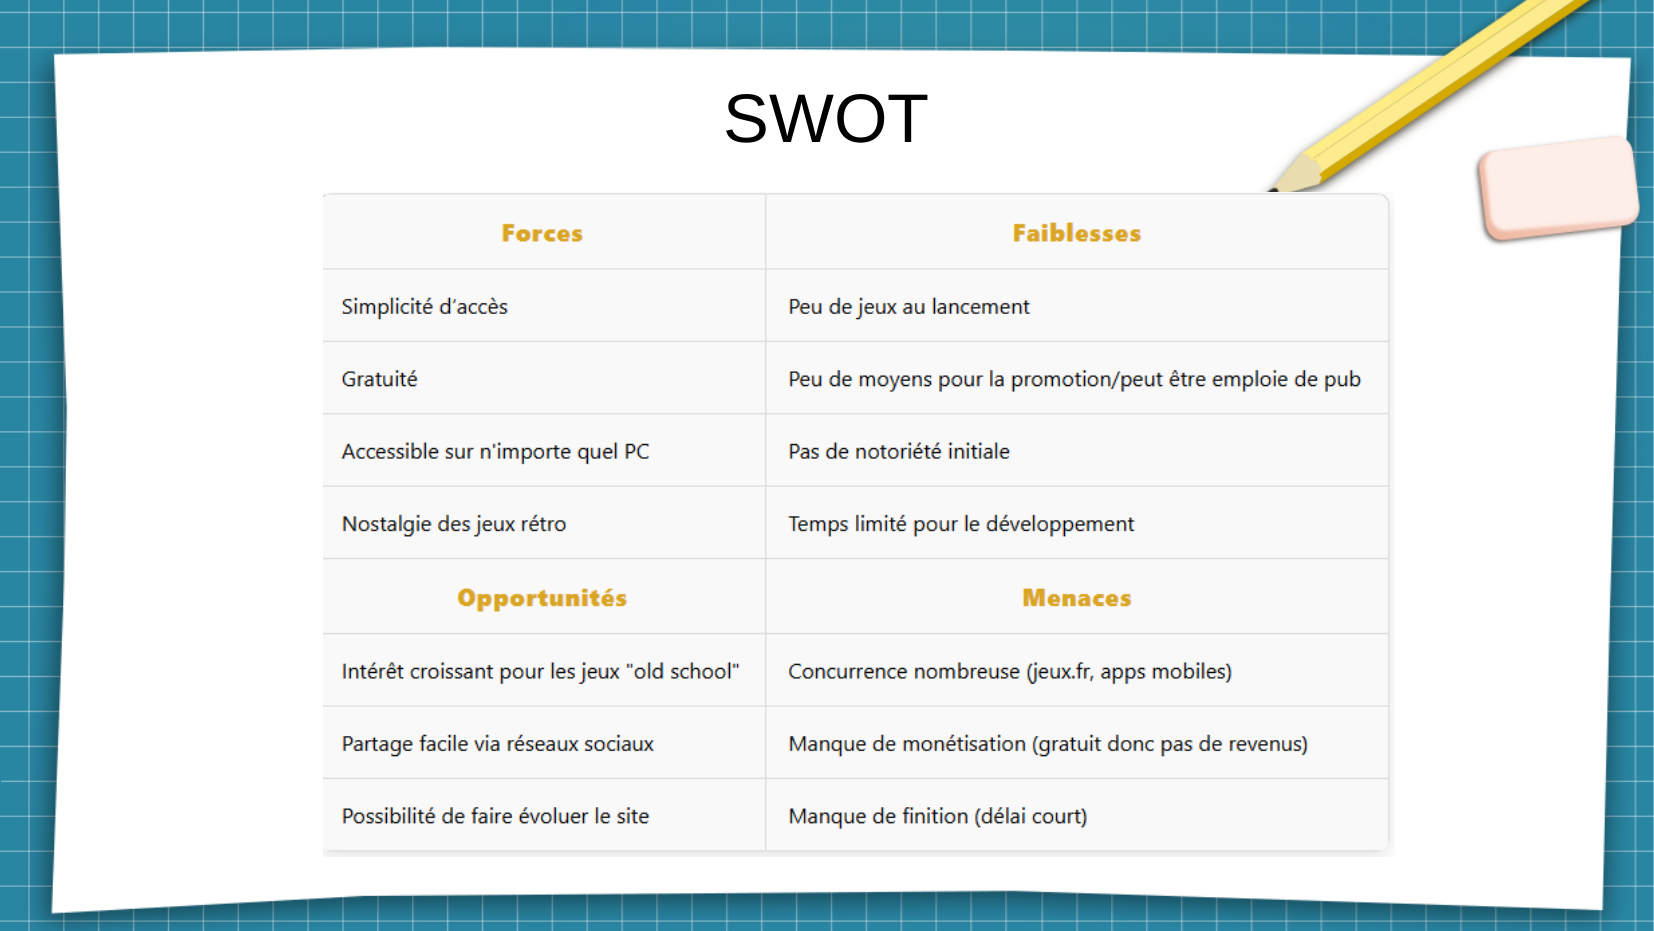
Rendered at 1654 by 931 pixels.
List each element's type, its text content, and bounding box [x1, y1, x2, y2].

picture [323, 192, 1395, 857]
title SWOT [82, 37, 1571, 193]
